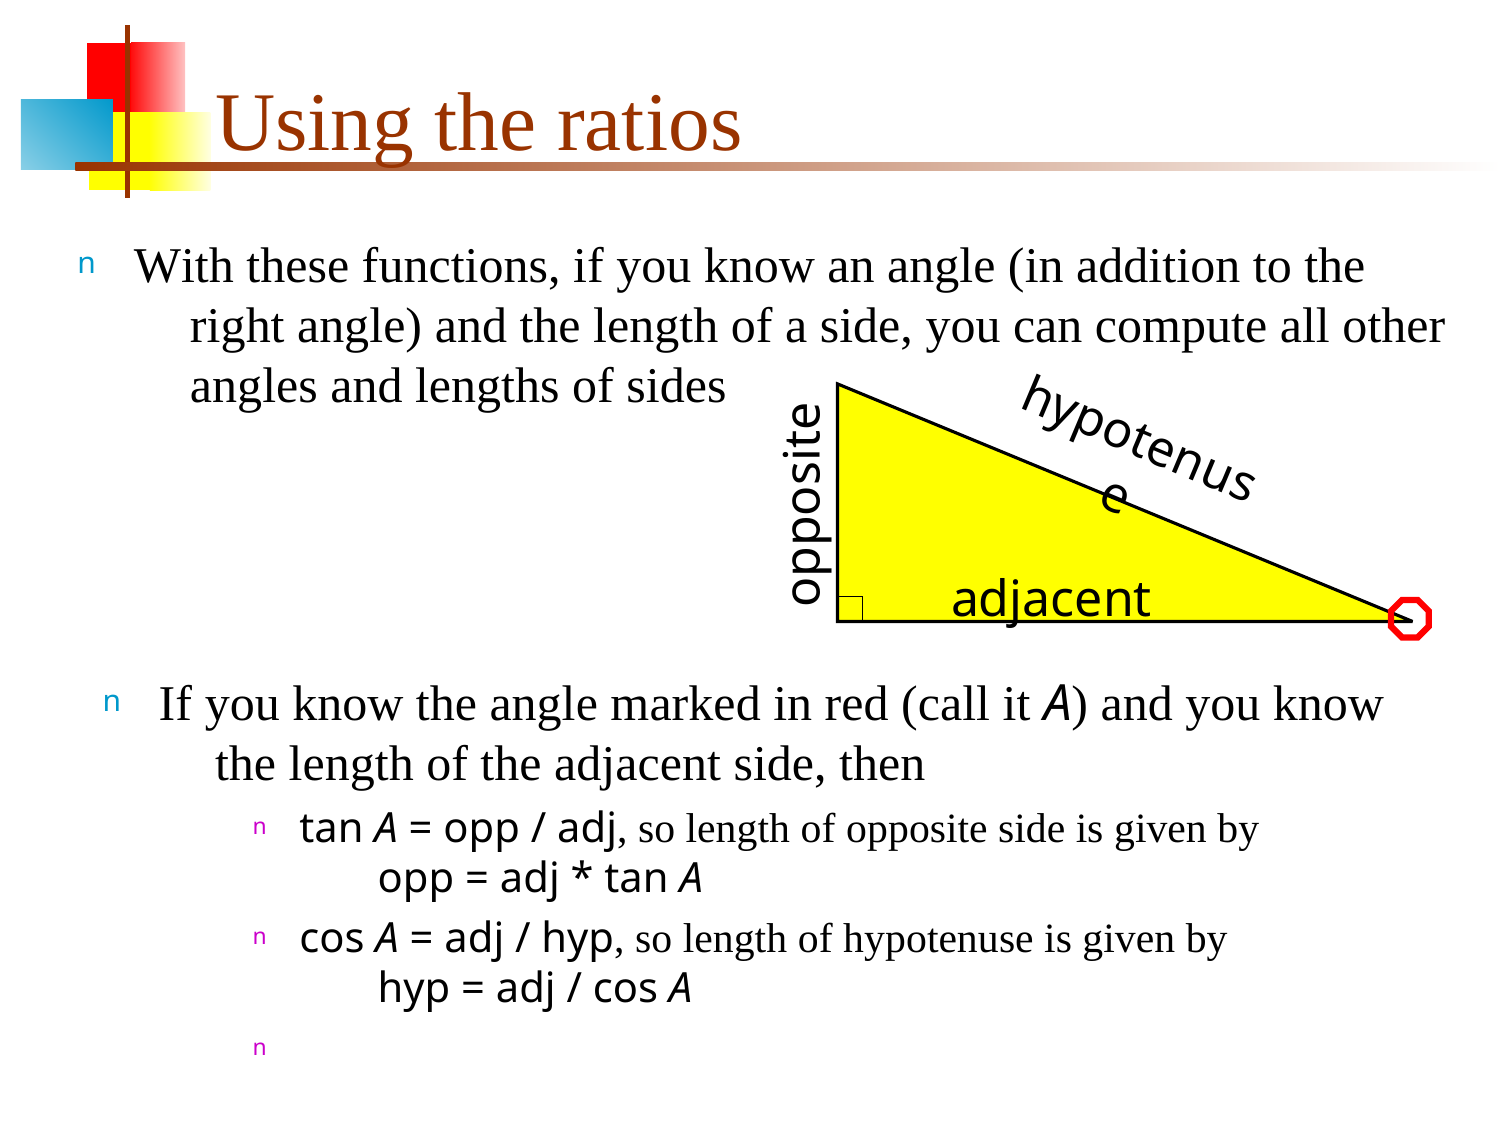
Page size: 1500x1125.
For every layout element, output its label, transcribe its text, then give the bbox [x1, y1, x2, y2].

list With these functions, if you know an angle (in addition to the right angle) and the length of a side, you can compute all other angles and lengths of sides [62, 224, 1463, 501]
text_box hypotenuse [978, 372, 1281, 558]
text_box opposite [762, 394, 838, 616]
text_box [837, 383, 1387, 622]
title Using the ratios [200, 37, 1479, 175]
text_box [1395, 614, 1413, 622]
text_box adjacent [937, 558, 1166, 634]
list If you know the angle marked in red (call it A) and you know the length of the adjacent side, then tan A = opp / adj, so length of opposite side is given by opp = adj * tan A cos A = adj / hyp, so length of hypotenuse is given by hyp = adj / cos A [87, 662, 1470, 1088]
text_box [838, 597, 862, 621]
